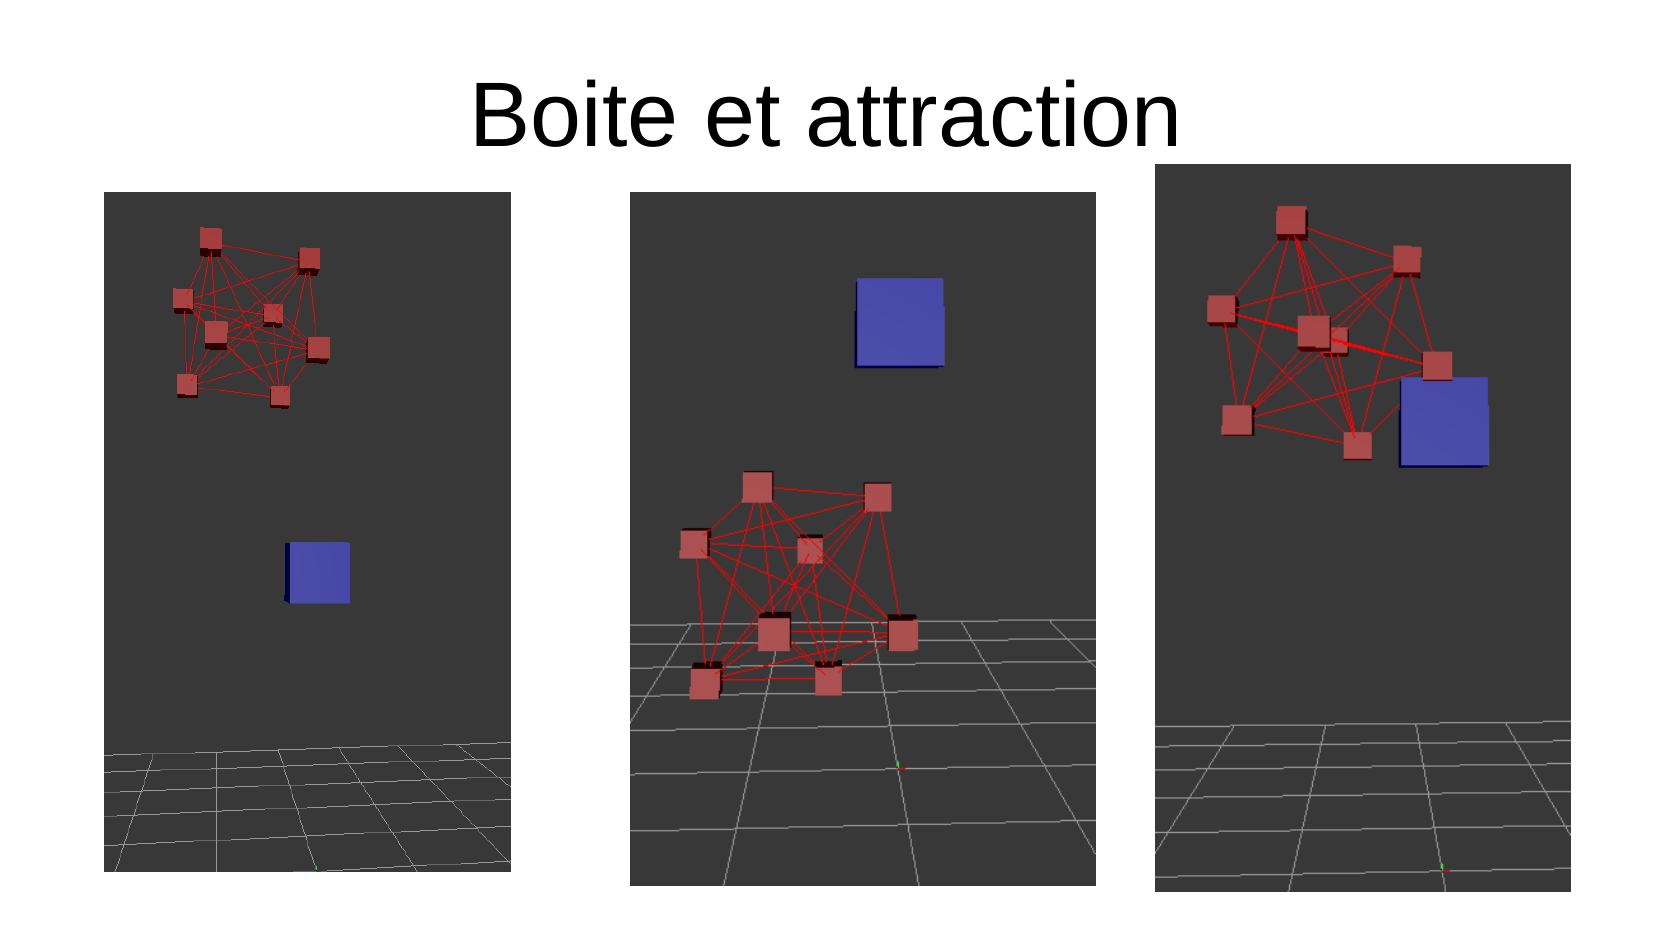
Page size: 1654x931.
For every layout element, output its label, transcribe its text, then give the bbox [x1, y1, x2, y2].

picture [1155, 164, 1571, 892]
picture [104, 192, 511, 872]
picture [630, 192, 1096, 886]
title Boite et attraction [82, 37, 1571, 193]
